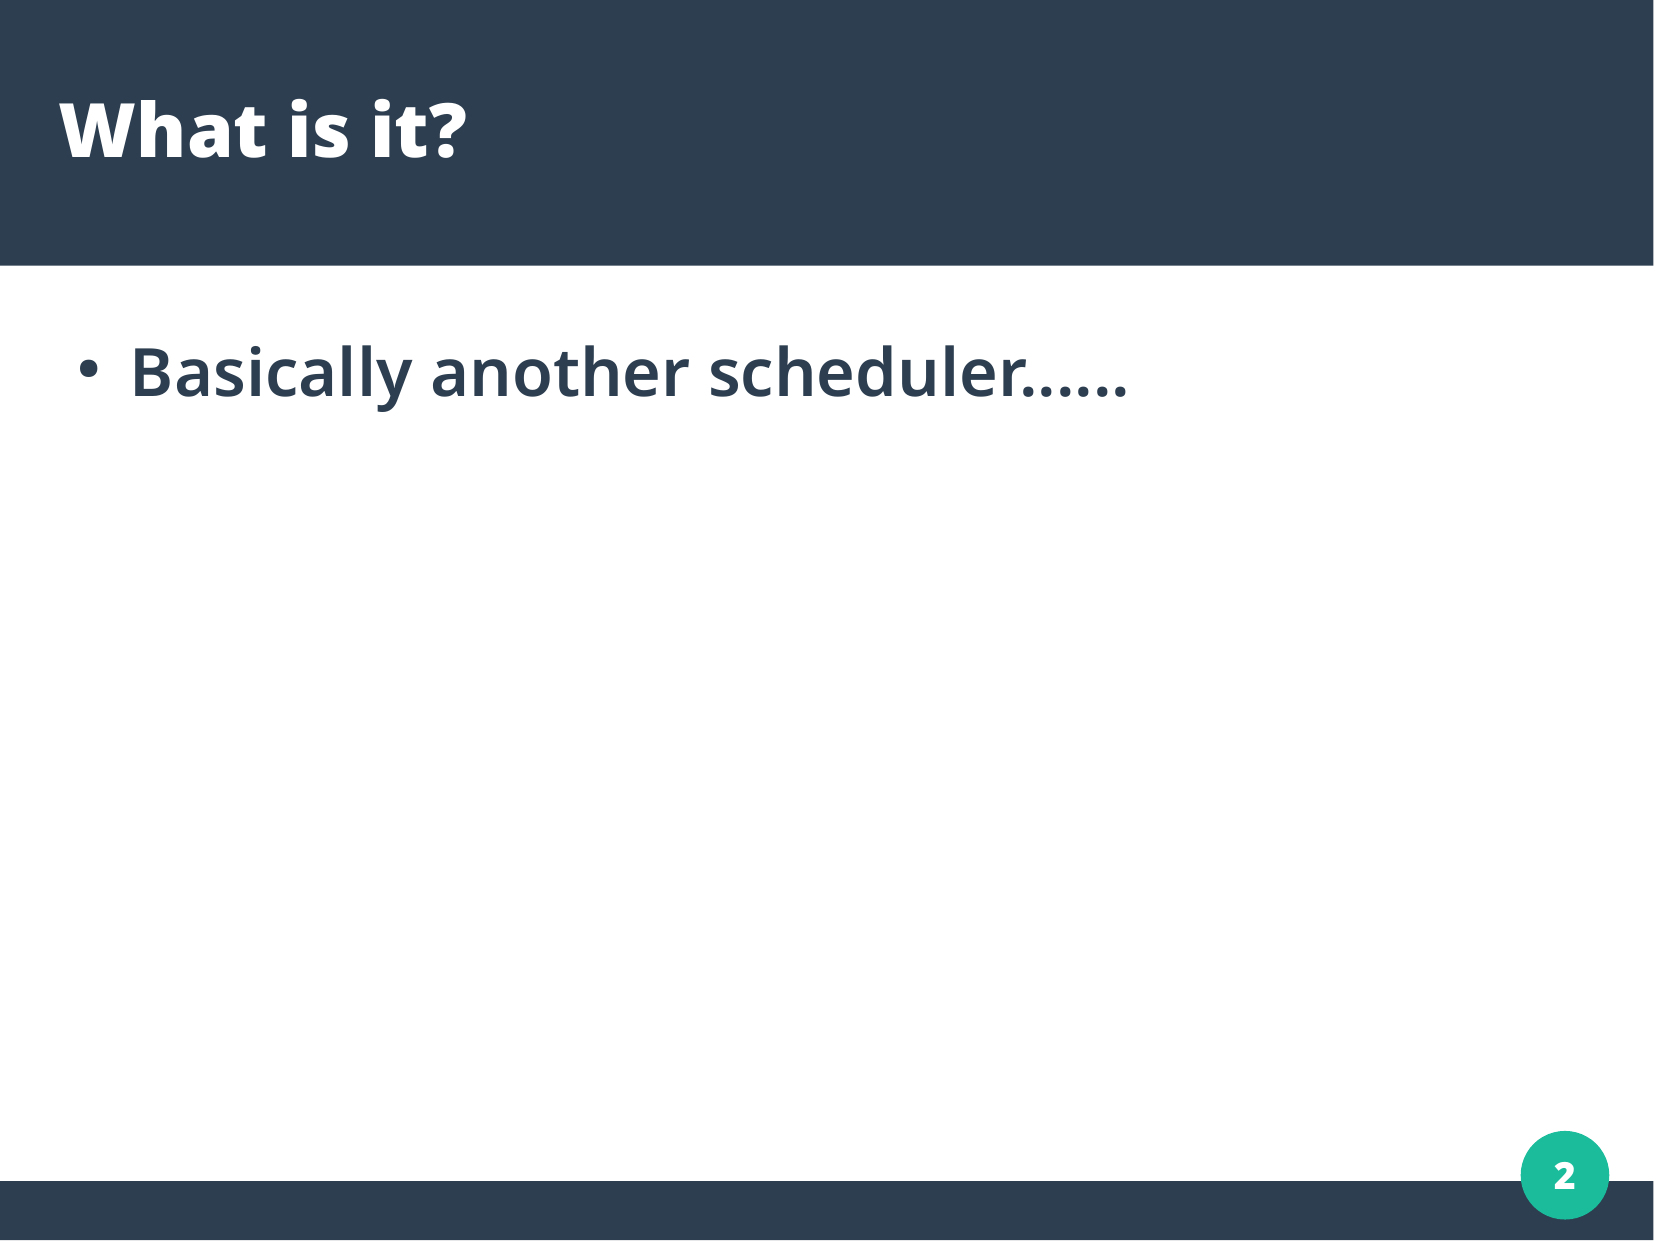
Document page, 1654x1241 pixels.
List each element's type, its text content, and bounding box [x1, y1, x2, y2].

title What is it? [59, 49, 1595, 207]
list Basically another scheduler...... [59, 324, 1595, 1152]
